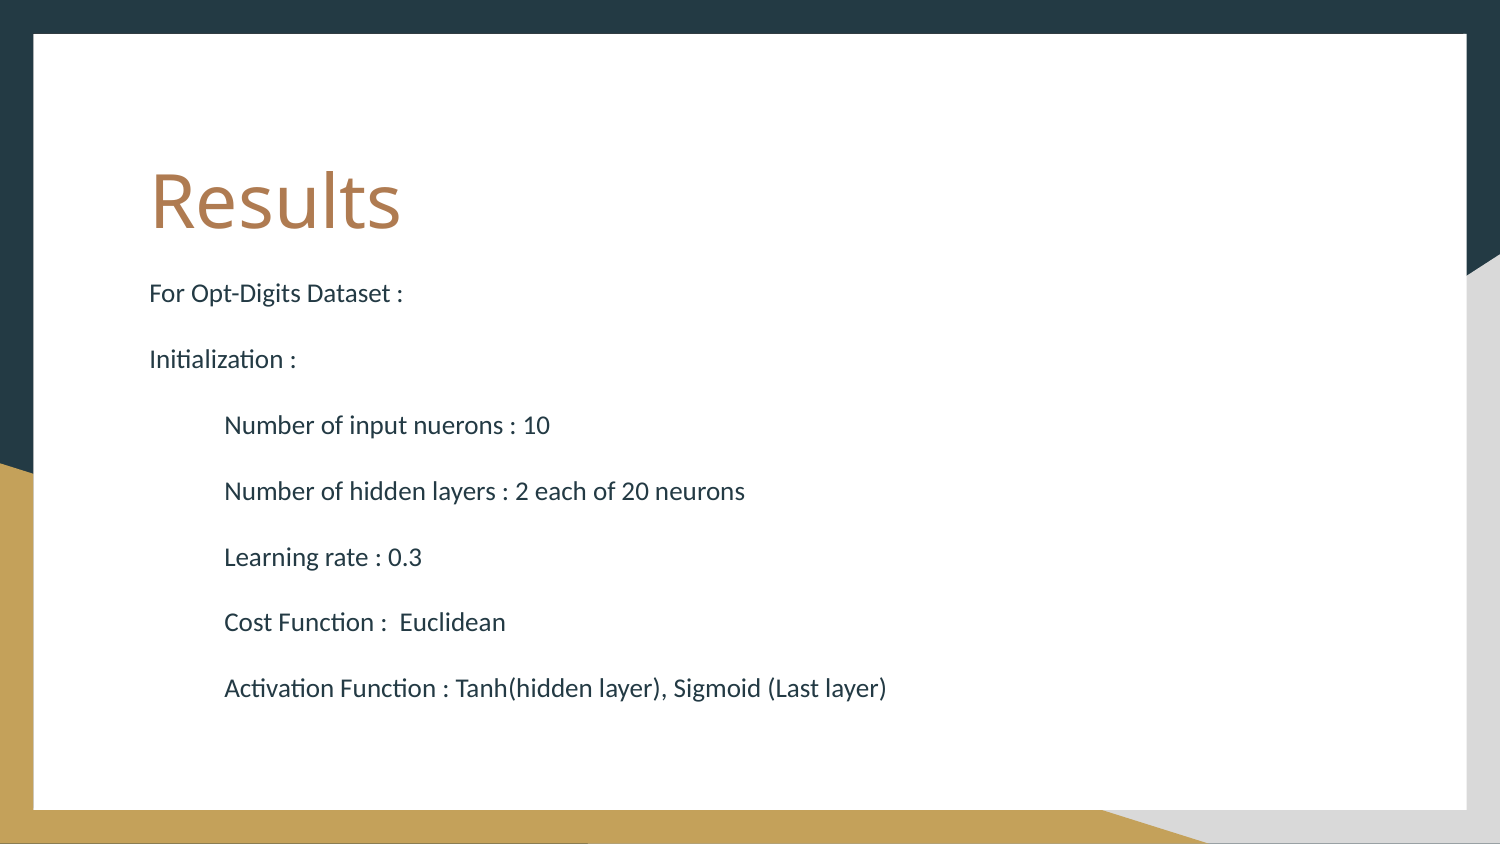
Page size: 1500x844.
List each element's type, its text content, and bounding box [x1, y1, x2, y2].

list For Opt-Digits Dataset : Initialization : Number of input nuerons : 10 Number of hidden layers : 2 each of 20 neurons Learning rate : 0.3 Cost Function : Euclidean Activation Function : Tanh(hidden layer), Sigmoid (Last layer) [134, 260, 1366, 765]
title Results [134, 138, 1366, 260]
